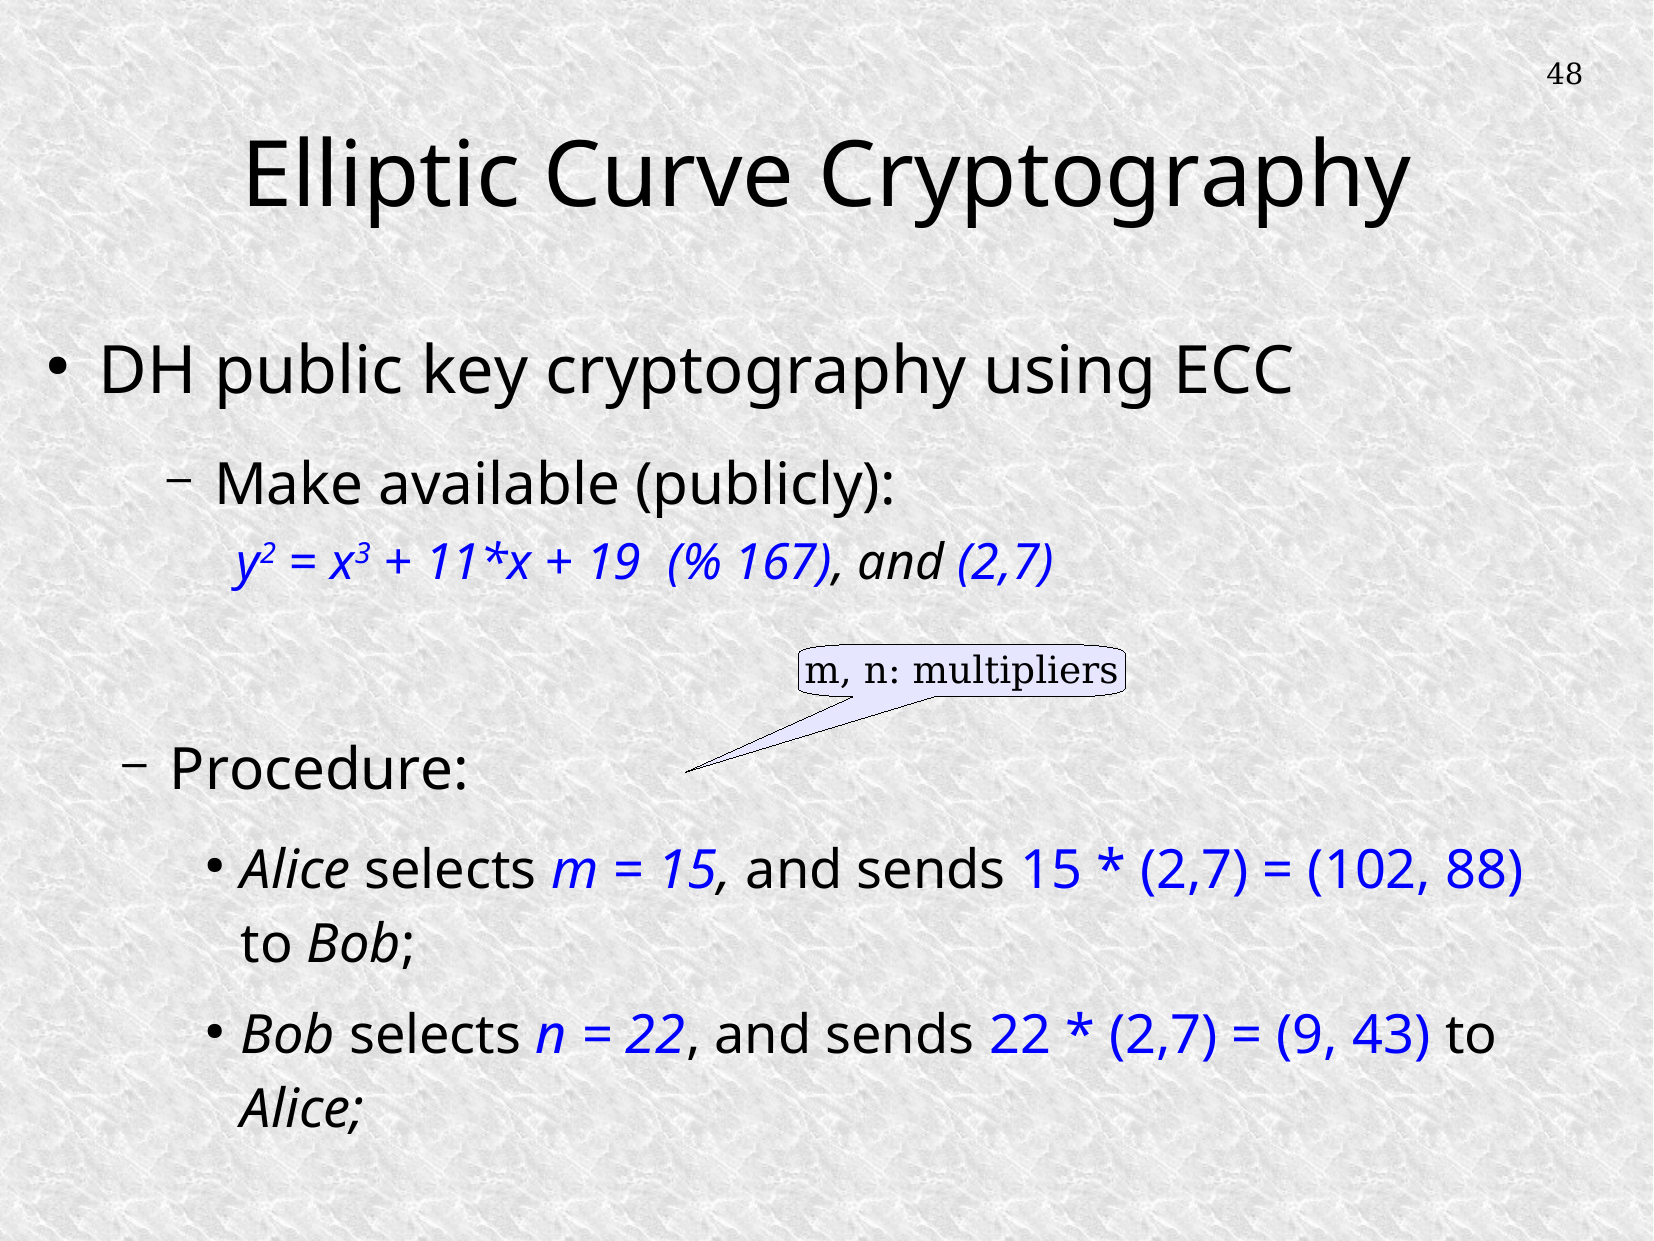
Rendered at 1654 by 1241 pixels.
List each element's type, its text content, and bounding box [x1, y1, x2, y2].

list DH public key cryptography using ECC Make available (publicly): Procedure: Alice selects m = 15, and sends 15 * (2,7) = (102, 88) to Bob; Bob selects n = 22, and sends 22 * (2,7) = (9, 43) to Alice; [28, 321, 1586, 1066]
picture [0, 0, 1654, 1241]
text_box m, n: multipliers [685, 644, 1126, 773]
text_box y2 = x3 + 11*x + 19 (% 167), and (2,7) [166, 525, 1228, 588]
title Elliptic Curve Cryptography [121, 67, 1533, 276]
